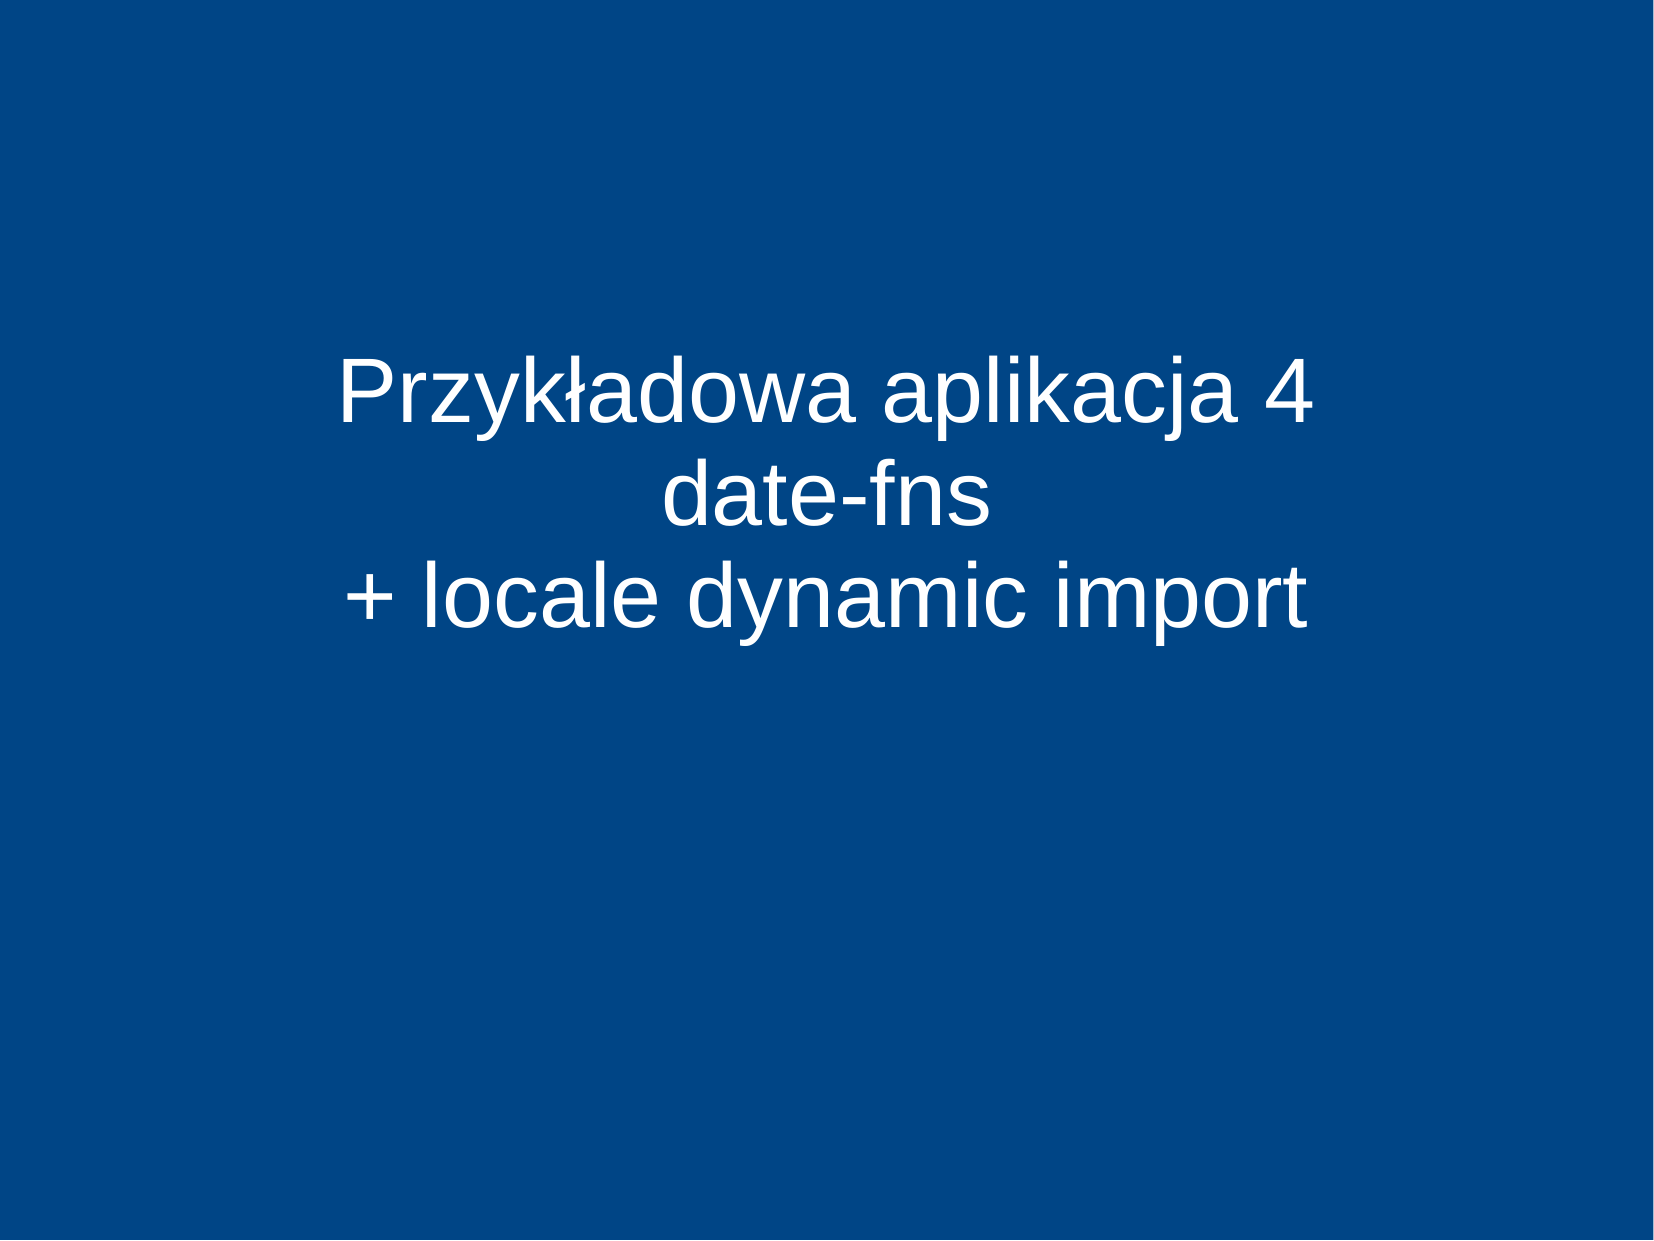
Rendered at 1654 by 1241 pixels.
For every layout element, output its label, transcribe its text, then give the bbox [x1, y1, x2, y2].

title Przykładowa aplikacja 4 date-fns + locale dynamic import [82, 339, 1571, 648]
